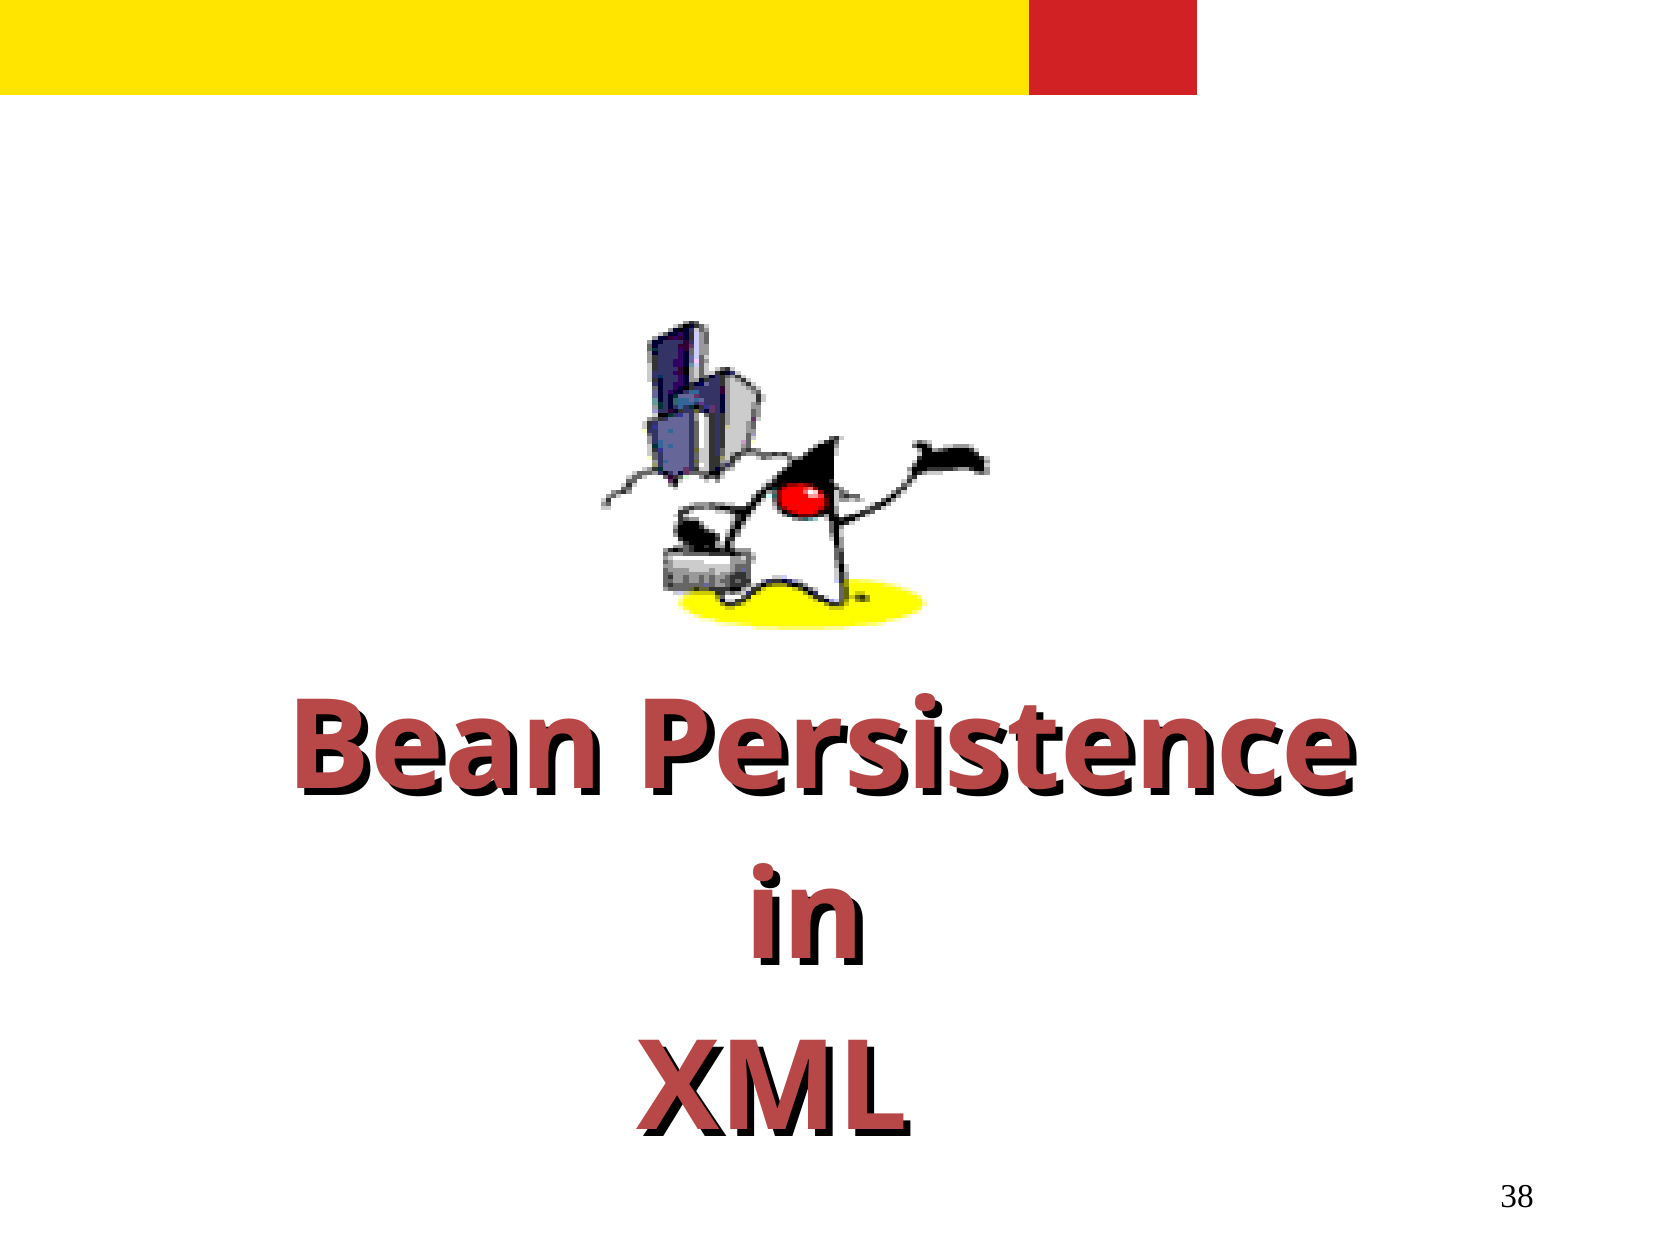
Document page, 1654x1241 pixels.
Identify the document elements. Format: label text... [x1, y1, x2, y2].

title Bean Persistence in XML [179, 691, 1431, 1130]
picture [601, 321, 990, 630]
